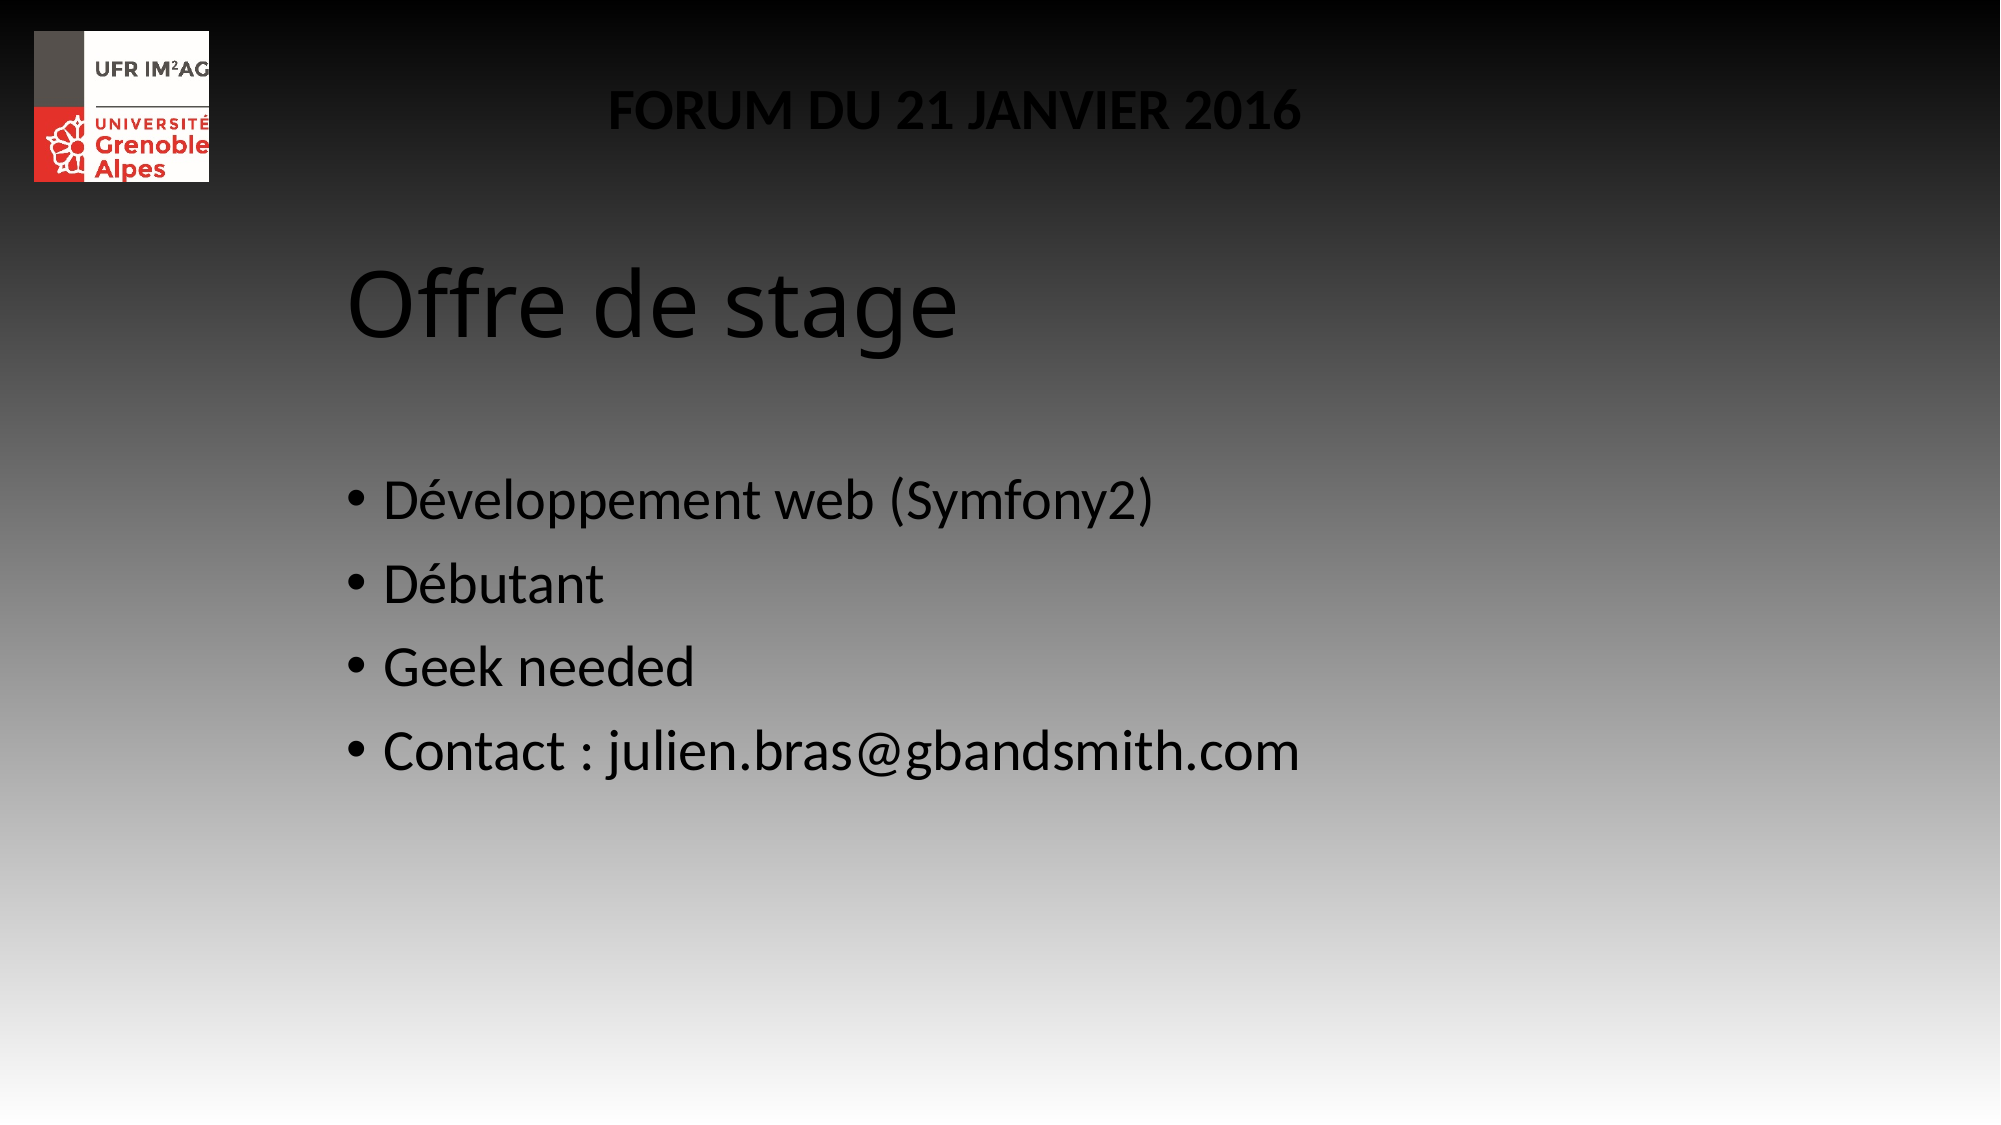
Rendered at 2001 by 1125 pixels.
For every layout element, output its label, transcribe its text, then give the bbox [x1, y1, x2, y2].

title Offre de stage [330, 237, 1681, 378]
picture [34, 31, 209, 182]
text_box FORUM DU 21 JANVIER 2016 [593, 63, 1352, 149]
list Développement web (Symfony2) Débutant Geek needed Contact : julien.bras@gbandsmith.com [330, 461, 1681, 1045]
